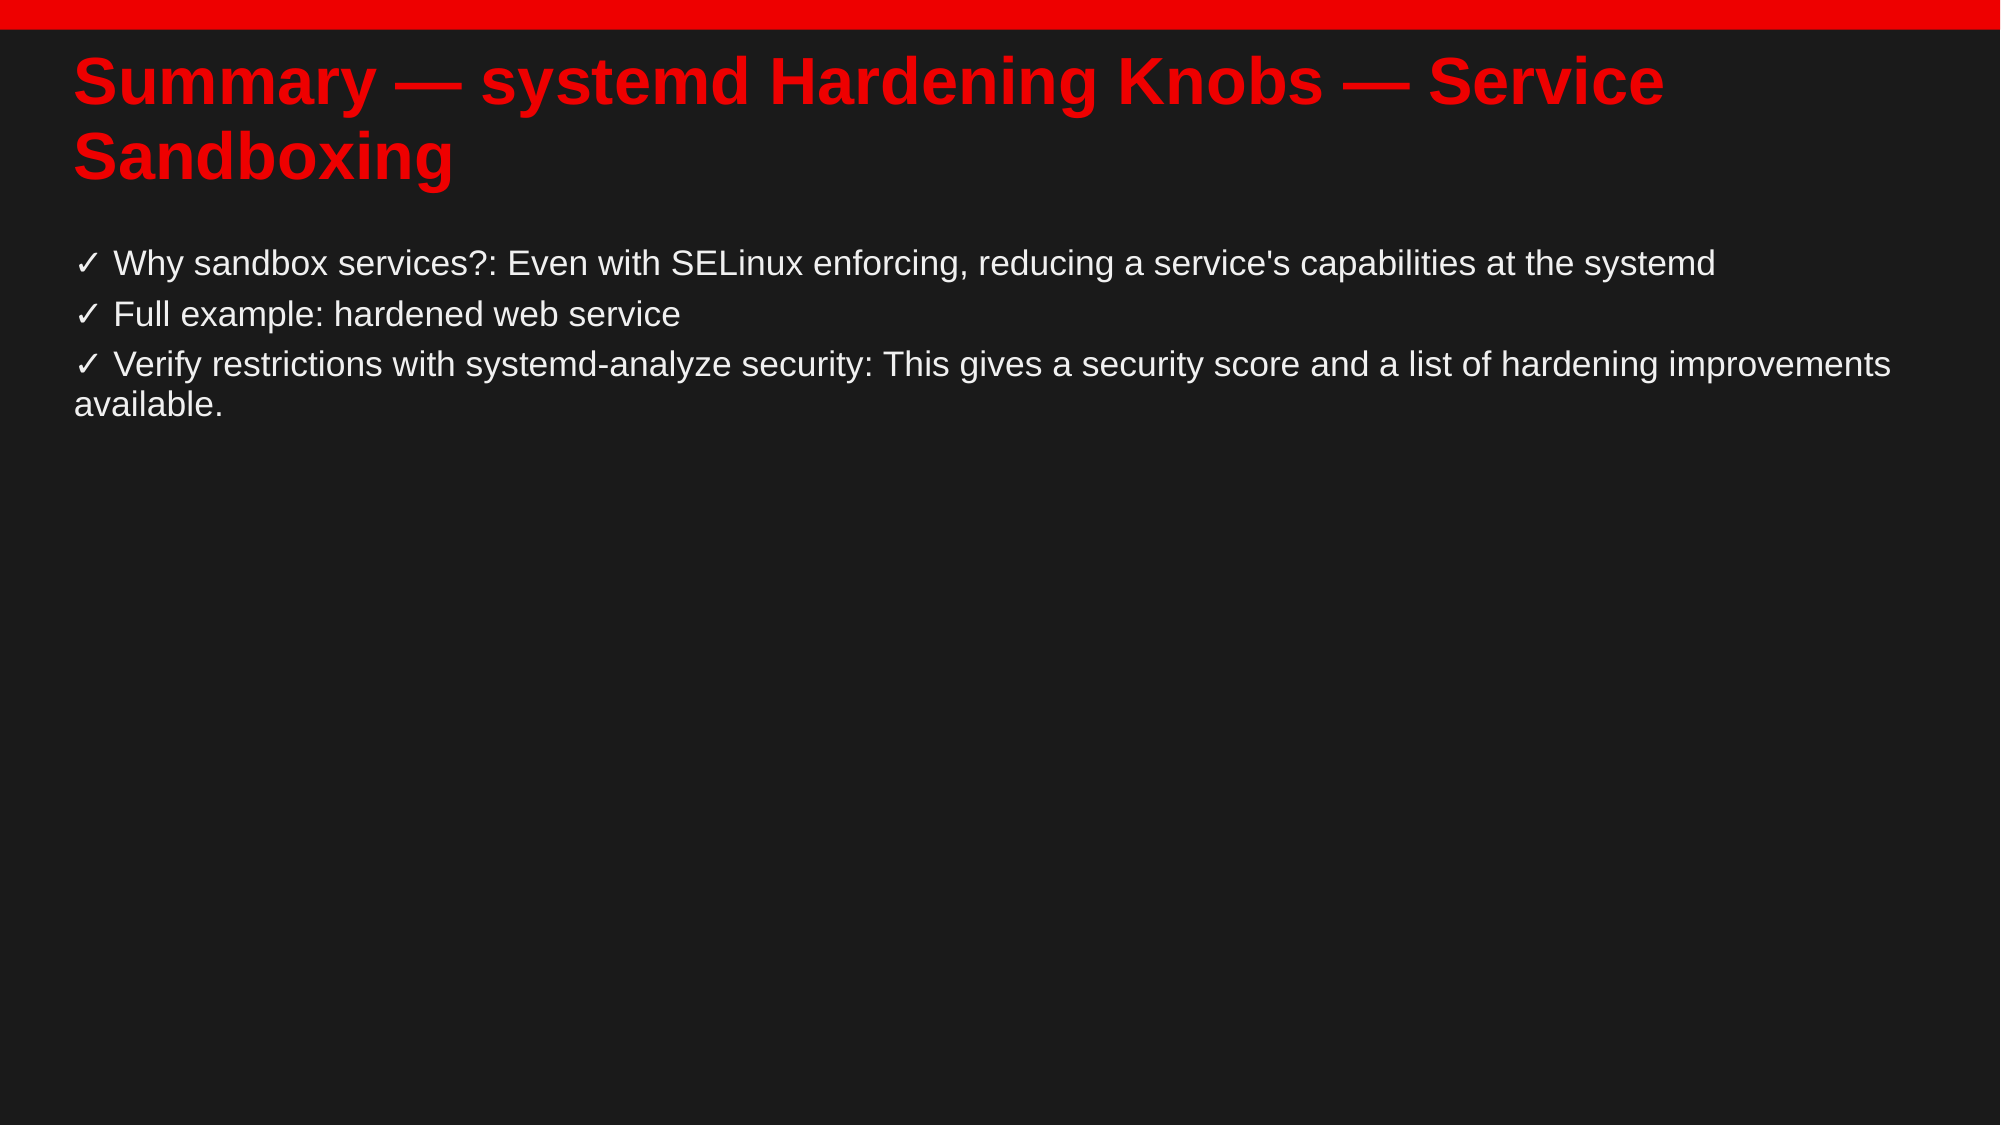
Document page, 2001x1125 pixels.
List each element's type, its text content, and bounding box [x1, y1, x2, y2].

text_box [0, 0, 2001, 30]
text_box ✓ Why sandbox services?: Even with SELinux enforcing, reducing a service's capabilities at the systemd ✓ Full example: hardened web service ✓ Verify restrictions with systemd-analyze security: This gives a security score and a list of hardening improvements available. [59, 236, 1942, 1037]
text_box Summary — systemd Hardening Knobs — Service Sandboxing [59, 36, 1942, 208]
